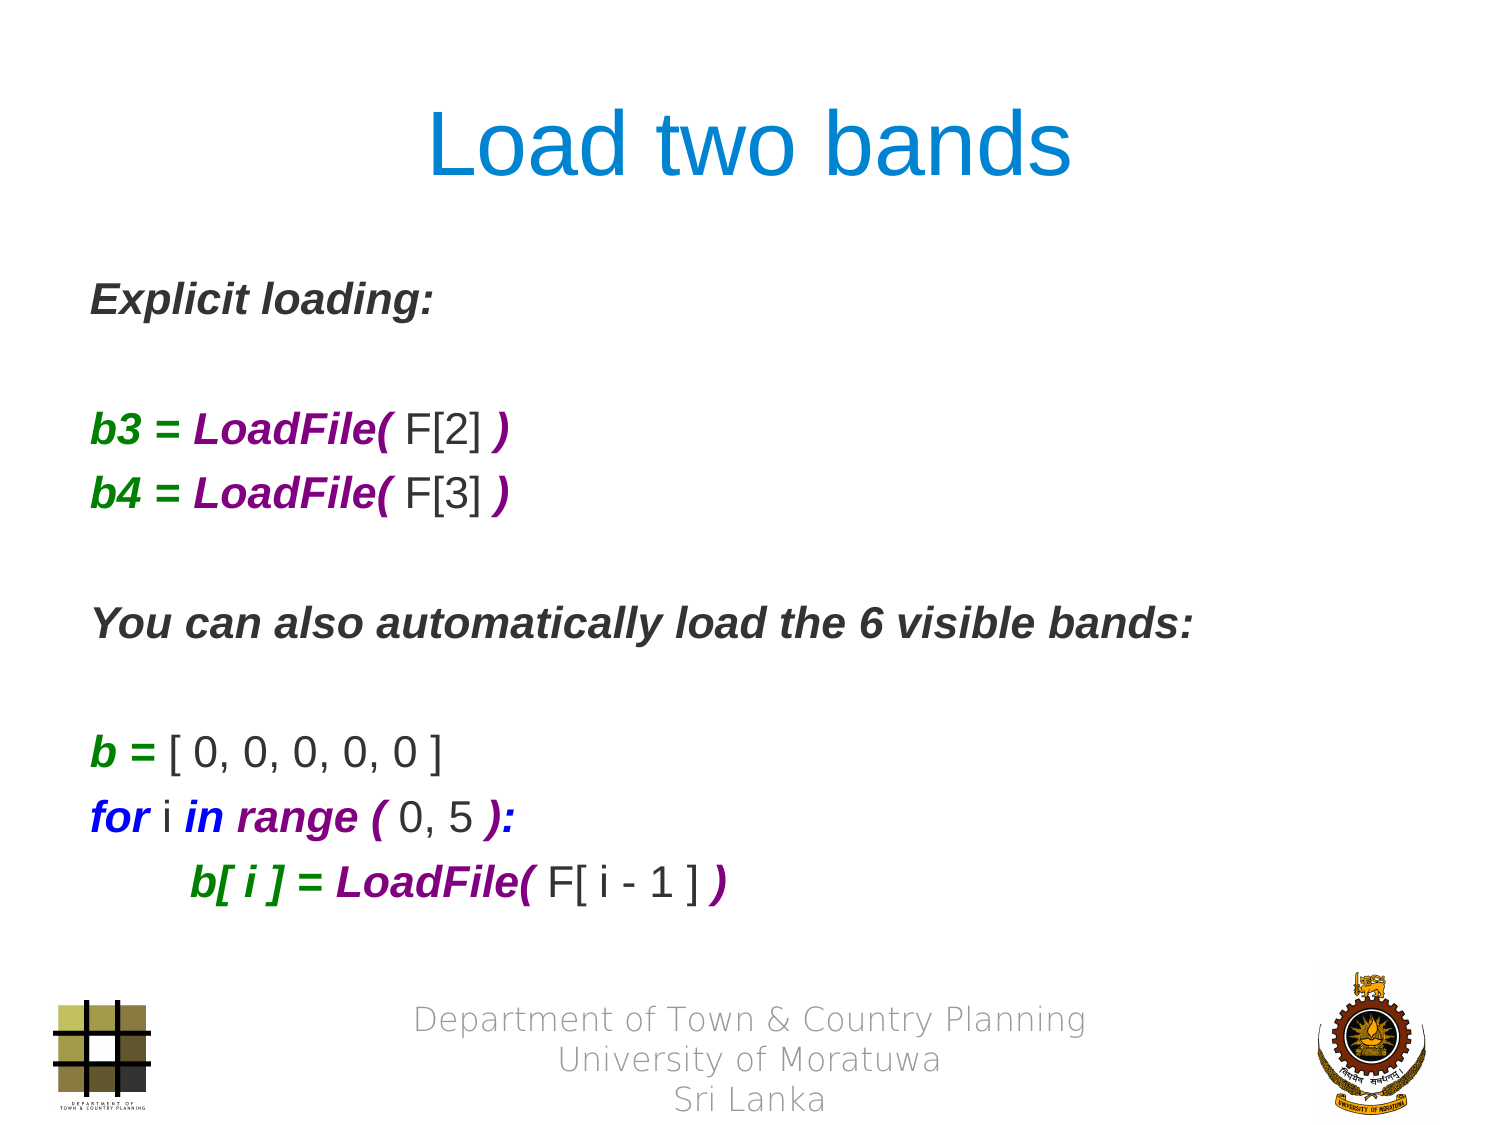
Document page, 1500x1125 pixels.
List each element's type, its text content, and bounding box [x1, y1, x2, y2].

picture [1312, 966, 1435, 1125]
list Explicit loading: b3 = LoadFile( F[2] ) b4 = LoadFile( F[3] ) You can also automatically load the 6 visible bands: b = [ 0, 0, 0, 0, 0 ] for i in range ( 0, 5 ): b[ i ] = LoadFile( F[ i - 1 ] ) [75, 262, 1426, 916]
picture [53, 1000, 151, 1110]
title Load two bands [75, 45, 1426, 233]
